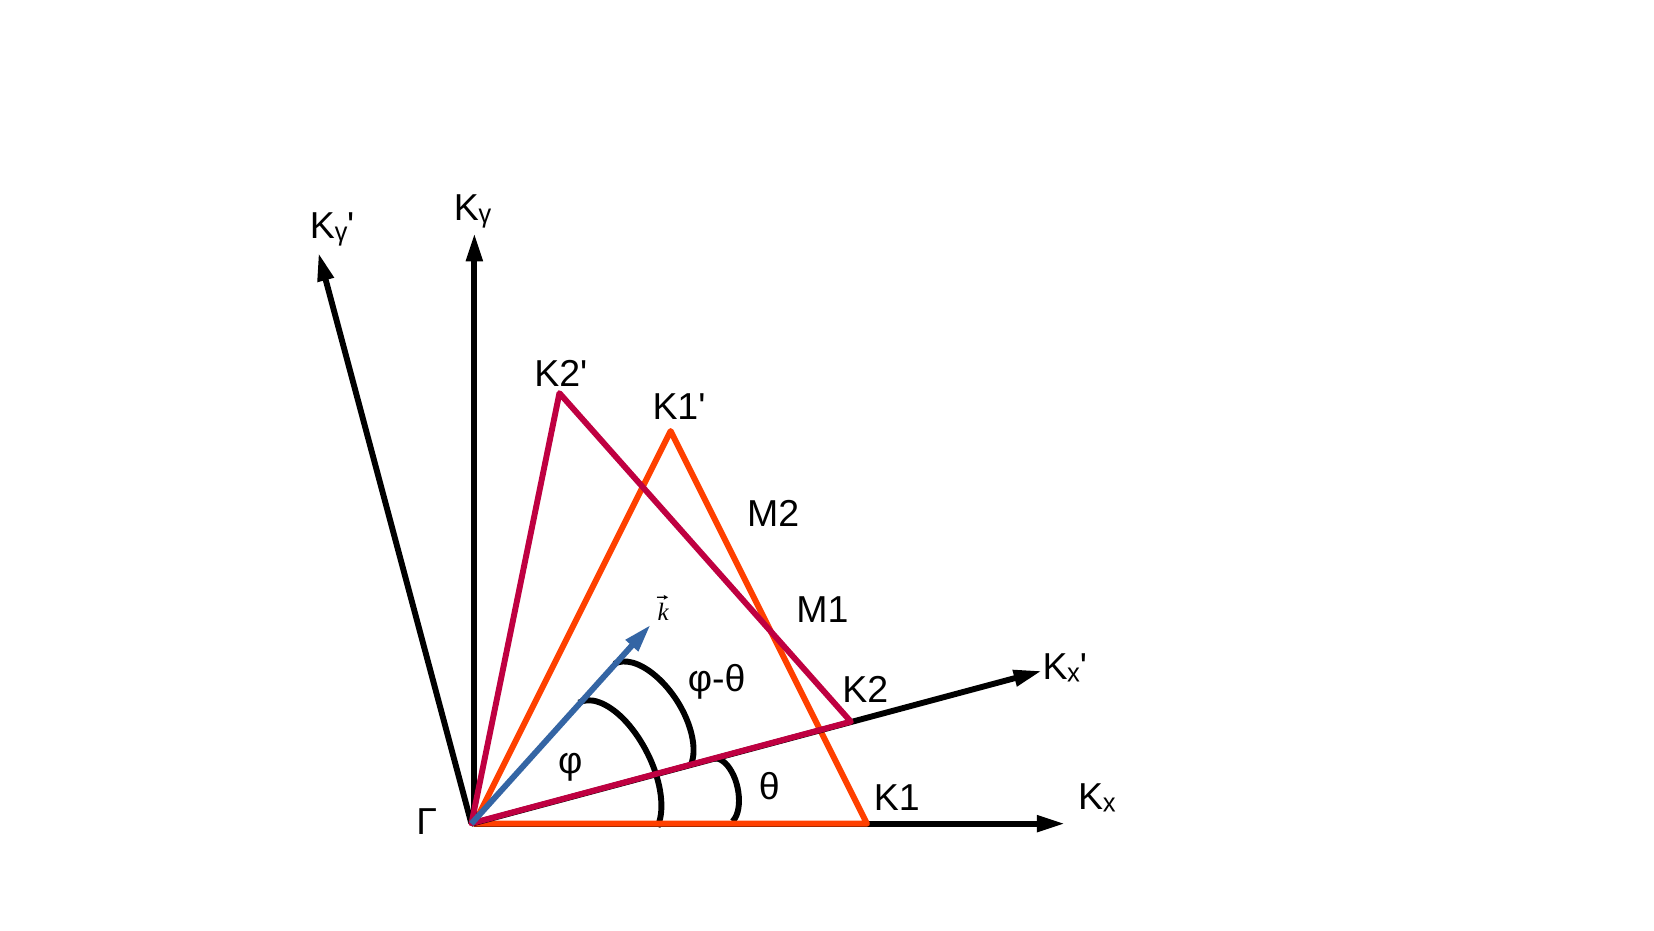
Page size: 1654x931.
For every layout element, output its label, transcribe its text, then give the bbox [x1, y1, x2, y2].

text_box M1 [781, 580, 867, 638]
text_box Kₓʹ [1027, 637, 1146, 733]
text_box φ-θ [673, 649, 804, 707]
text_box θ [744, 758, 910, 816]
text_box K1ʹ [637, 377, 721, 438]
text_box K2 [827, 661, 910, 720]
text_box Kᵧ [439, 179, 520, 237]
text_box Kᵧʹ [295, 197, 376, 255]
chart [649, 594, 676, 626]
text_box K1 [859, 768, 957, 827]
text_box K2ʹ [519, 344, 617, 402]
text_box Γ [401, 793, 451, 851]
text_box φ [543, 732, 674, 790]
text_box Kₓ [1063, 768, 1182, 863]
text_box M2 [732, 485, 831, 544]
